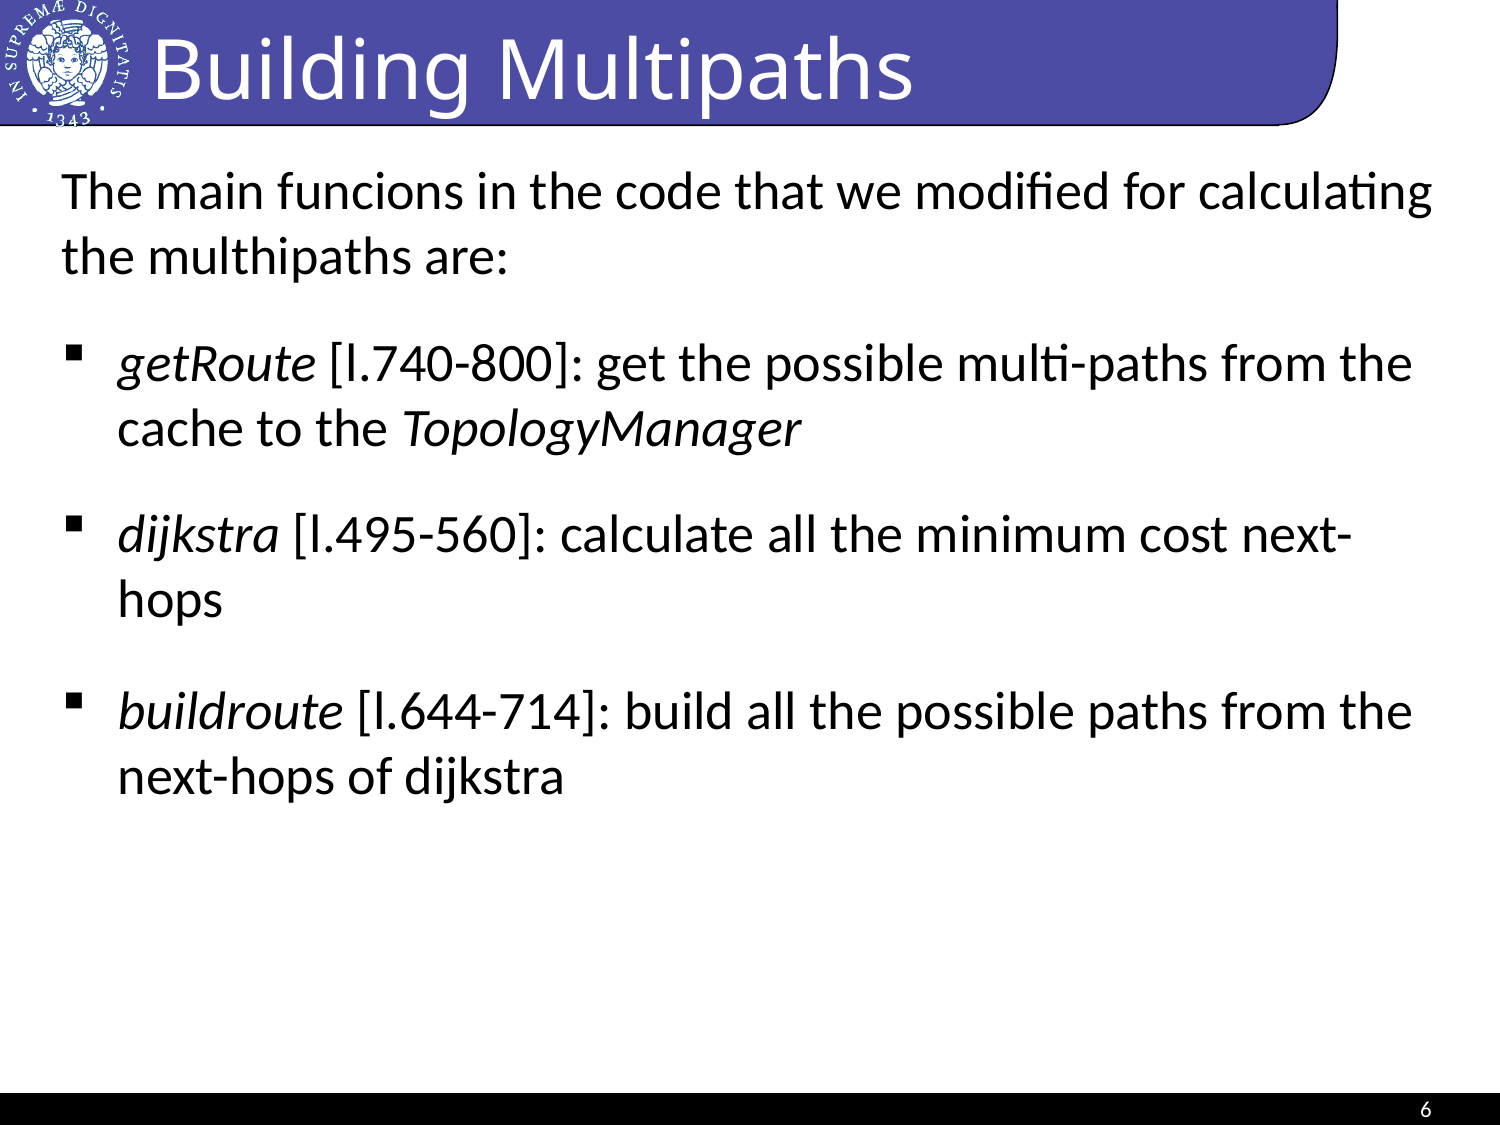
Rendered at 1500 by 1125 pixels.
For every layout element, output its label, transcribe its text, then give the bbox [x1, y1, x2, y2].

text_box Building Multipaths [135, 7, 1341, 126]
text_box The main funcions in the code that we modified for calculating the multhipaths are: getRoute [l.740-800]: get the possible multi-paths from the cache to the TopologyManager dijkstra [l.495-560]: calculate all the minimum cost next-hops buildroute [l.644-714]: build all the possible paths from the next-hops of dijkstra [46, 148, 1465, 992]
text_box <numero> [2, 1086, 1500, 1125]
picture [2, 0, 133, 130]
